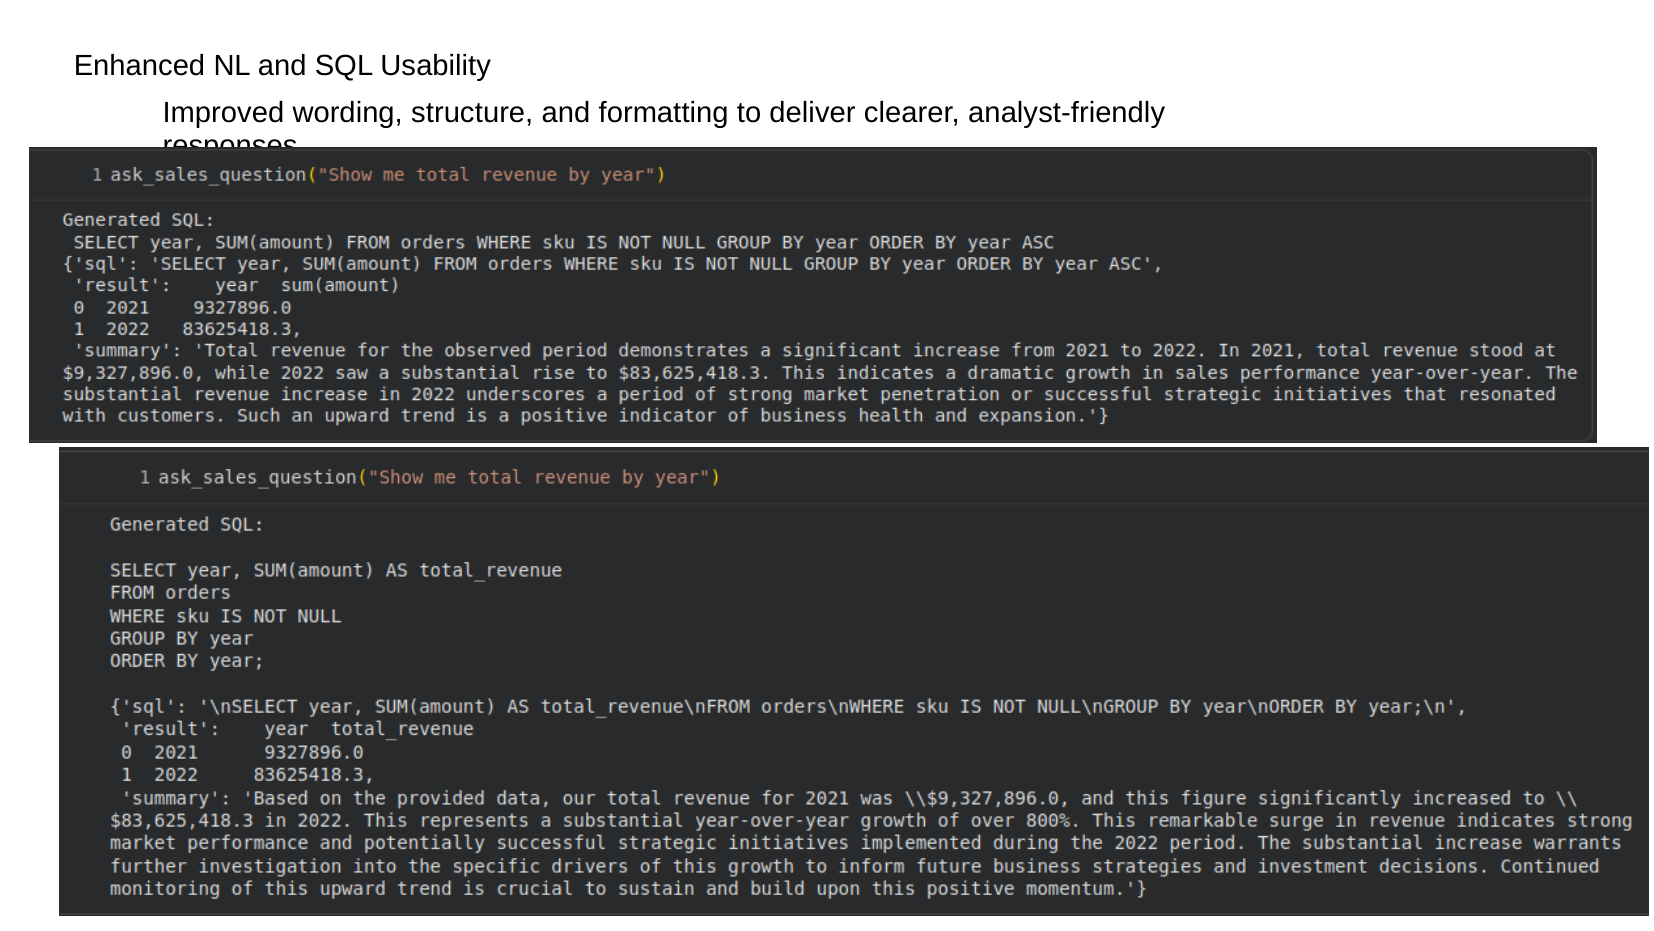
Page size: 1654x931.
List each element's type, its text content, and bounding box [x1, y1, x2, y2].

picture [59, 447, 1649, 916]
picture [29, 147, 1597, 443]
text_box Enhanced NL and SQL Usability [59, 41, 532, 89]
text_box Improved wording, structure, and formatting to deliver clearer, analyst-friendly responses. [147, 88, 1329, 147]
